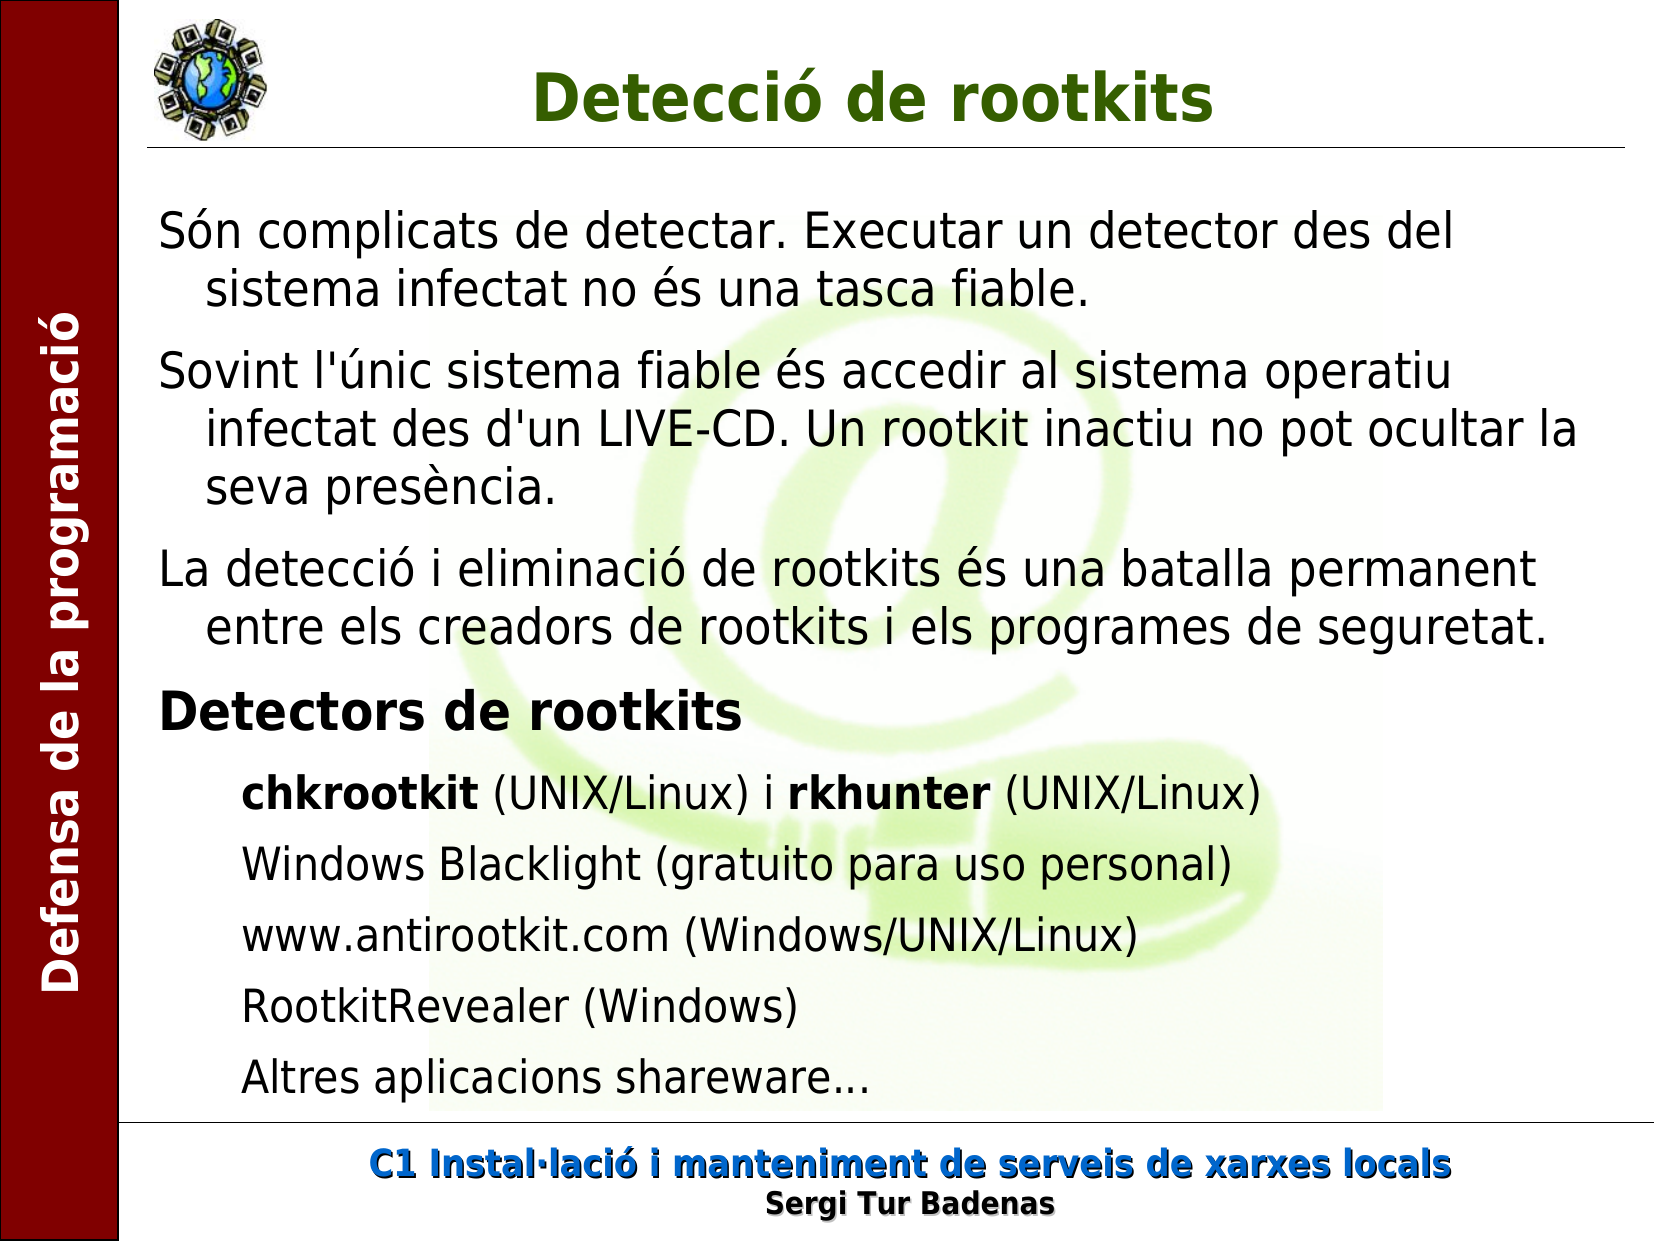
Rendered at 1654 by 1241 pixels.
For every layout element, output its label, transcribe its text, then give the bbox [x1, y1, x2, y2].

title Detecció de rootkits [129, 56, 1619, 141]
picture [154, 19, 268, 56]
list Són complicats de detectar. Executar un detector des del sistema infectat no és una tasca fiable. Sovint l'únic sistema fiable és accedir al sistema operatiu infectat des d'un LIVE-CD. Un rootkit inactiu no pot ocultar la seva presència. La detecció i eliminació de rootkits és una batalla permanent entre els creadors de rootkits i els programes de seguretat. Detectors de rootkits chkrootkit (UNIX/Linux) i rkhunter (UNIX/Linux) Windows Blacklight (gratuito para uso personal) www.antirootkit.com (Windows/UNIX/Linux) RootkitRevealer (Windows) Altres aplicacions shareware... [63, 201, 1630, 1163]
